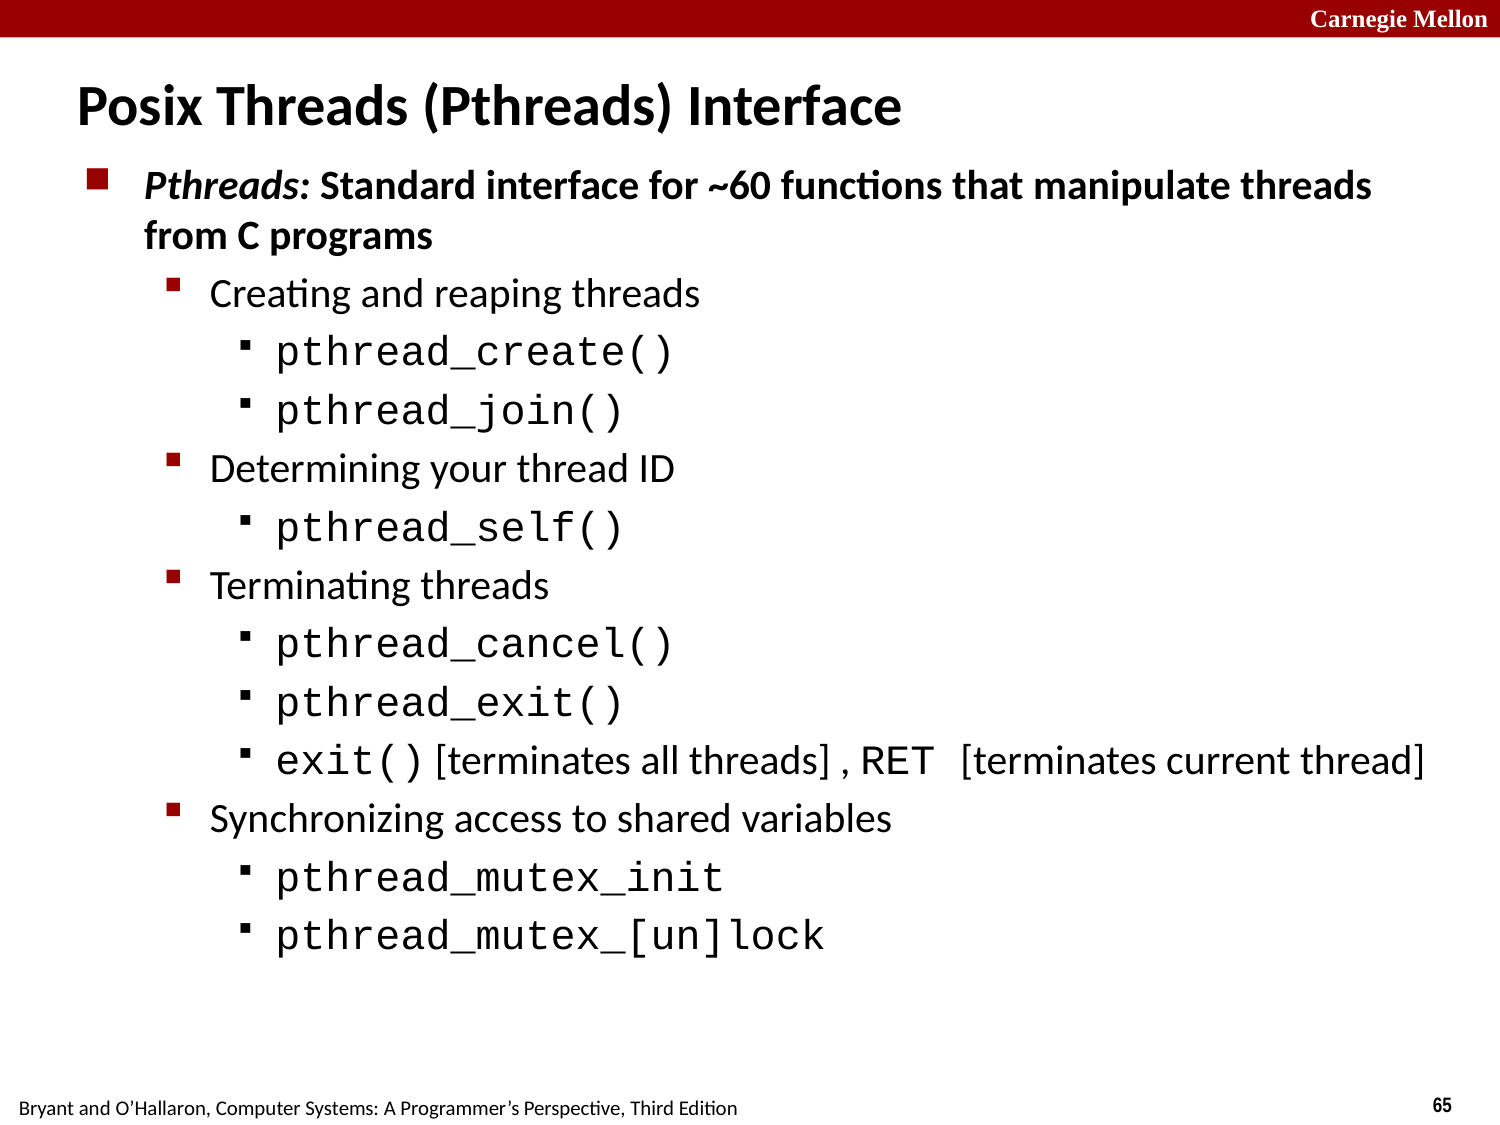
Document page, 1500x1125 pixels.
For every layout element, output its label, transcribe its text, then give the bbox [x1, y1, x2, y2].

title Posix Threads (Pthreads) Interface [62, 54, 1369, 149]
list Pthreads: Standard interface for ~60 functions that manipulate threads from C programs Creating and reaping threads pthread_create() pthread_join() Determining your thread ID pthread_self() Terminating threads pthread_cancel() pthread_exit() exit() [terminates all threads] , RET [terminates current thread] Synchronizing access to shared variables pthread_mutex_init pthread_mutex_[un]lock [72, 149, 1450, 1063]
